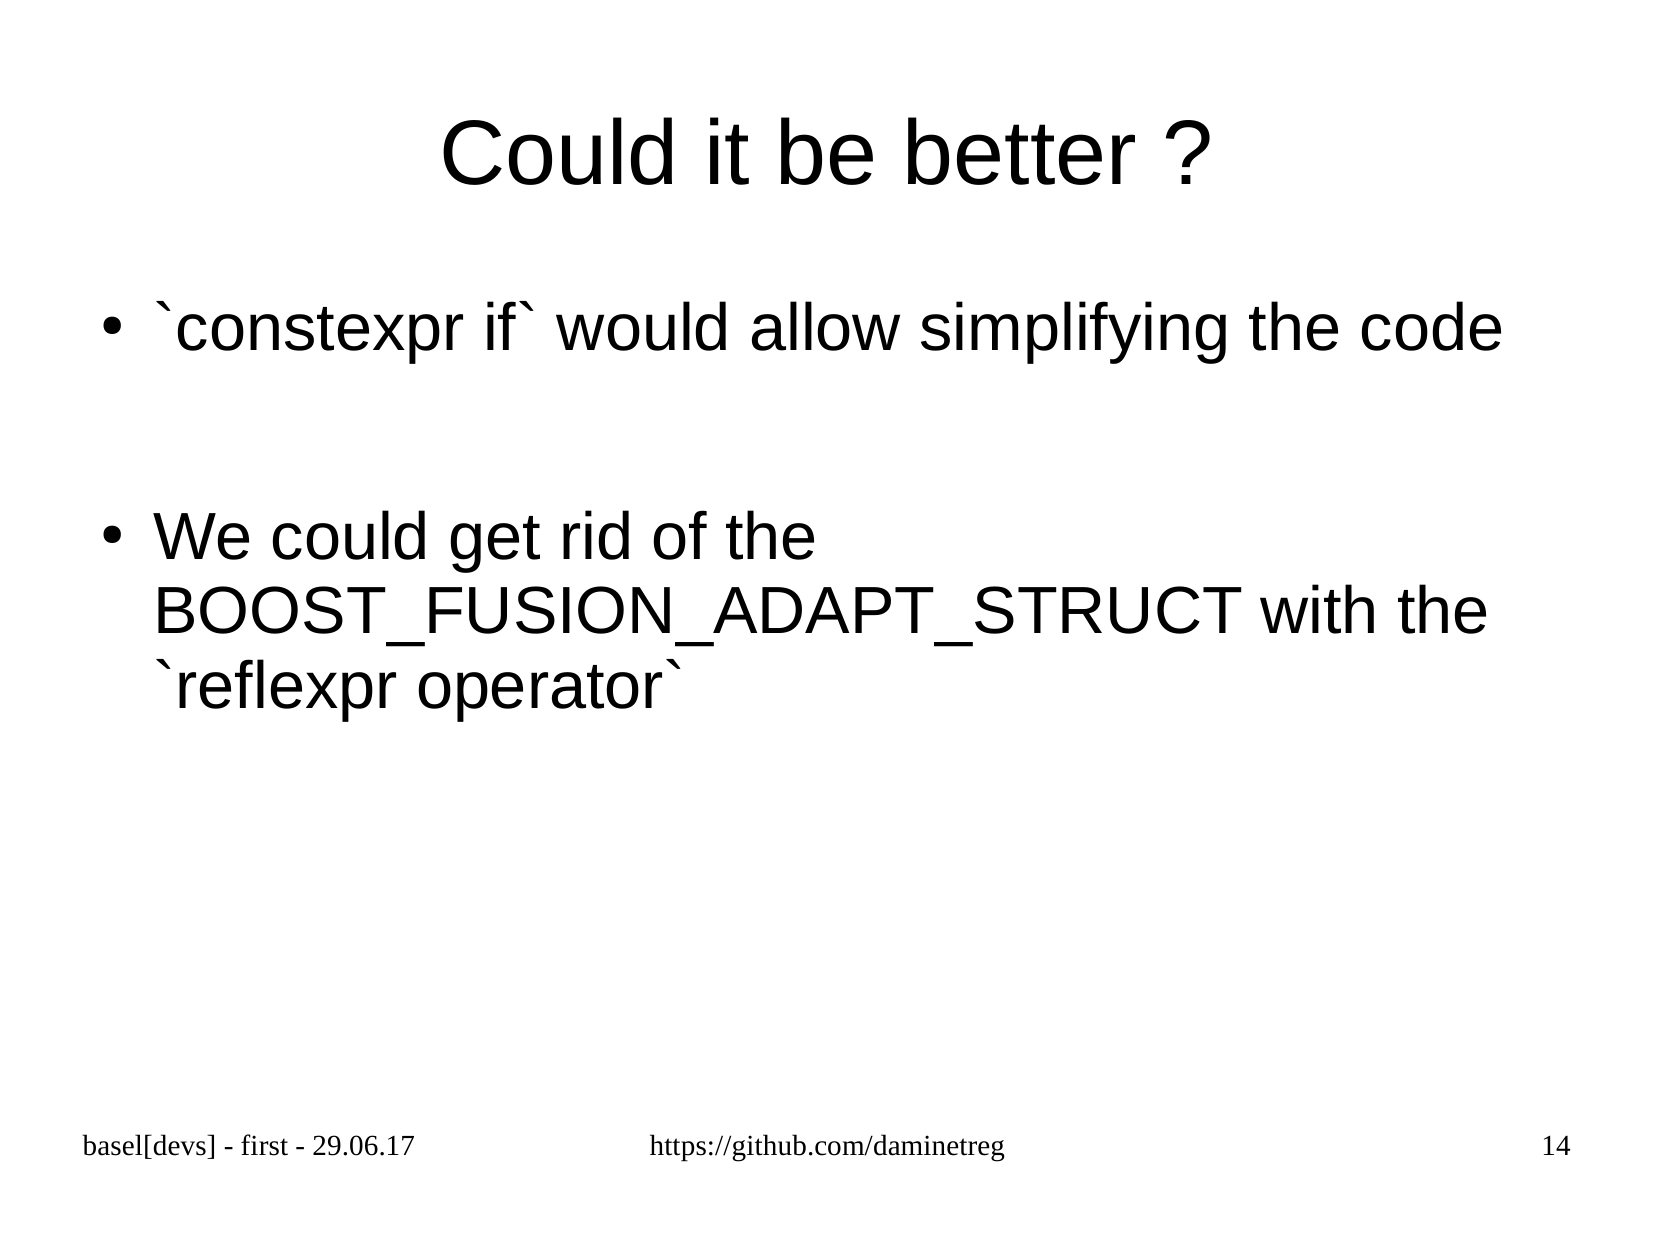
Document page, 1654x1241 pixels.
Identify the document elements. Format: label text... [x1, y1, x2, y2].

title Could it be better ? [82, 49, 1571, 257]
list `constexpr if` would allow simplifying the code We could get rid of the BOOST_FUSION_ADAPT_STRUCT with the `reflexpr operator` [82, 290, 1571, 1010]
